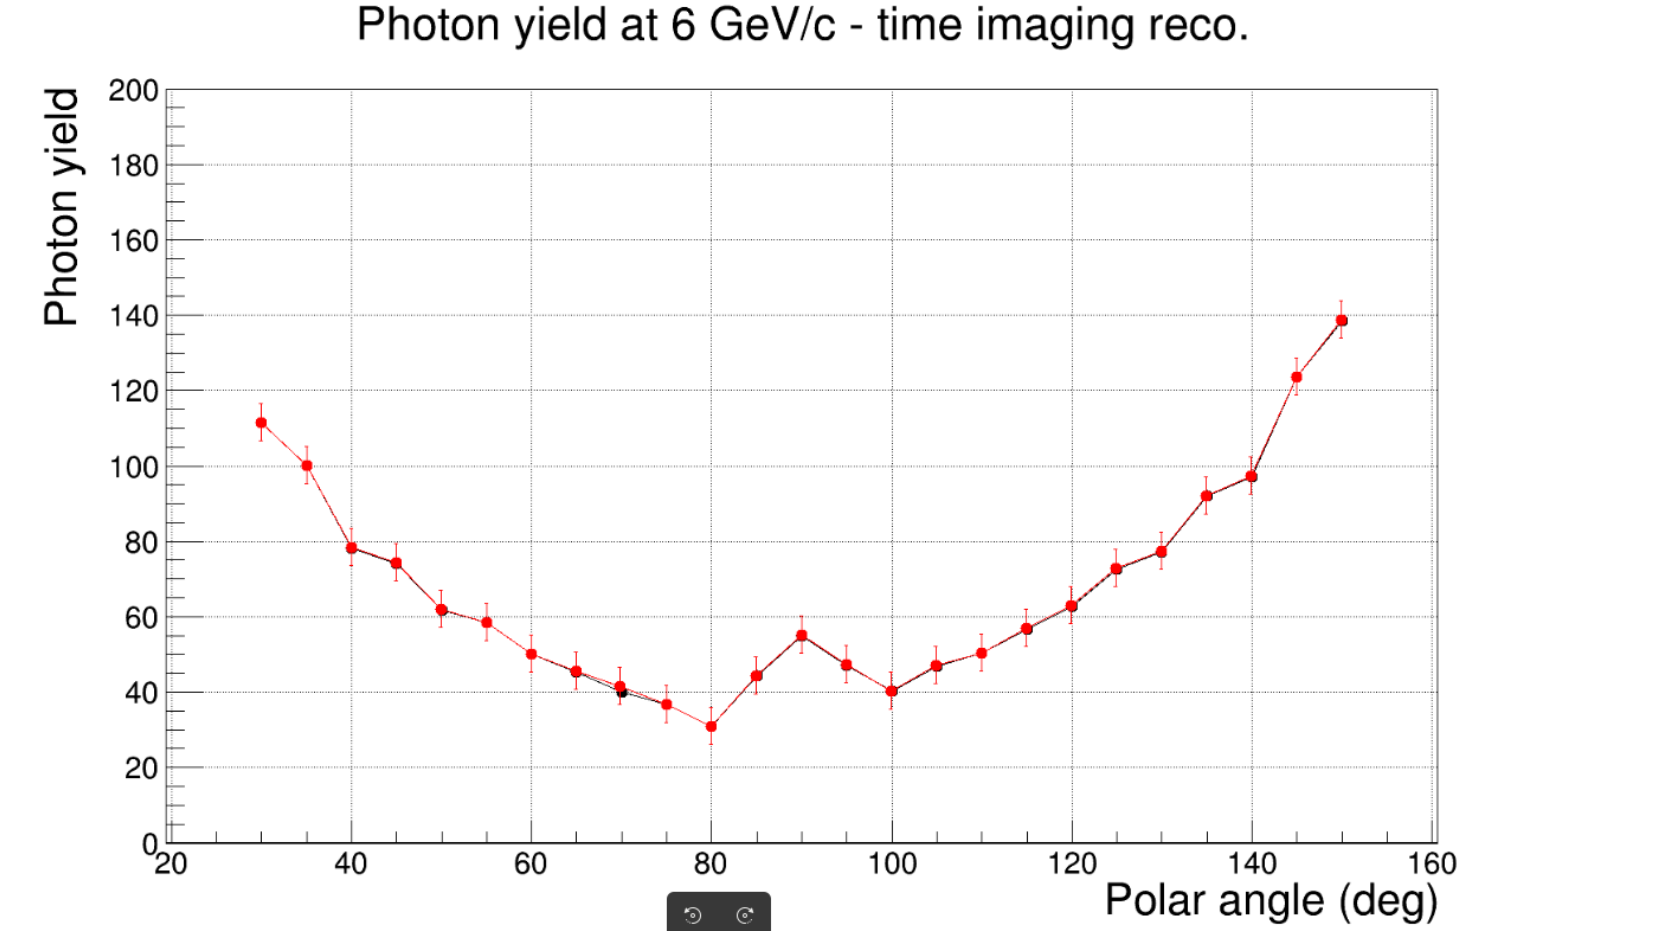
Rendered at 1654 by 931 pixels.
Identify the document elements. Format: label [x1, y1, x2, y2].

picture [37, 0, 1491, 931]
